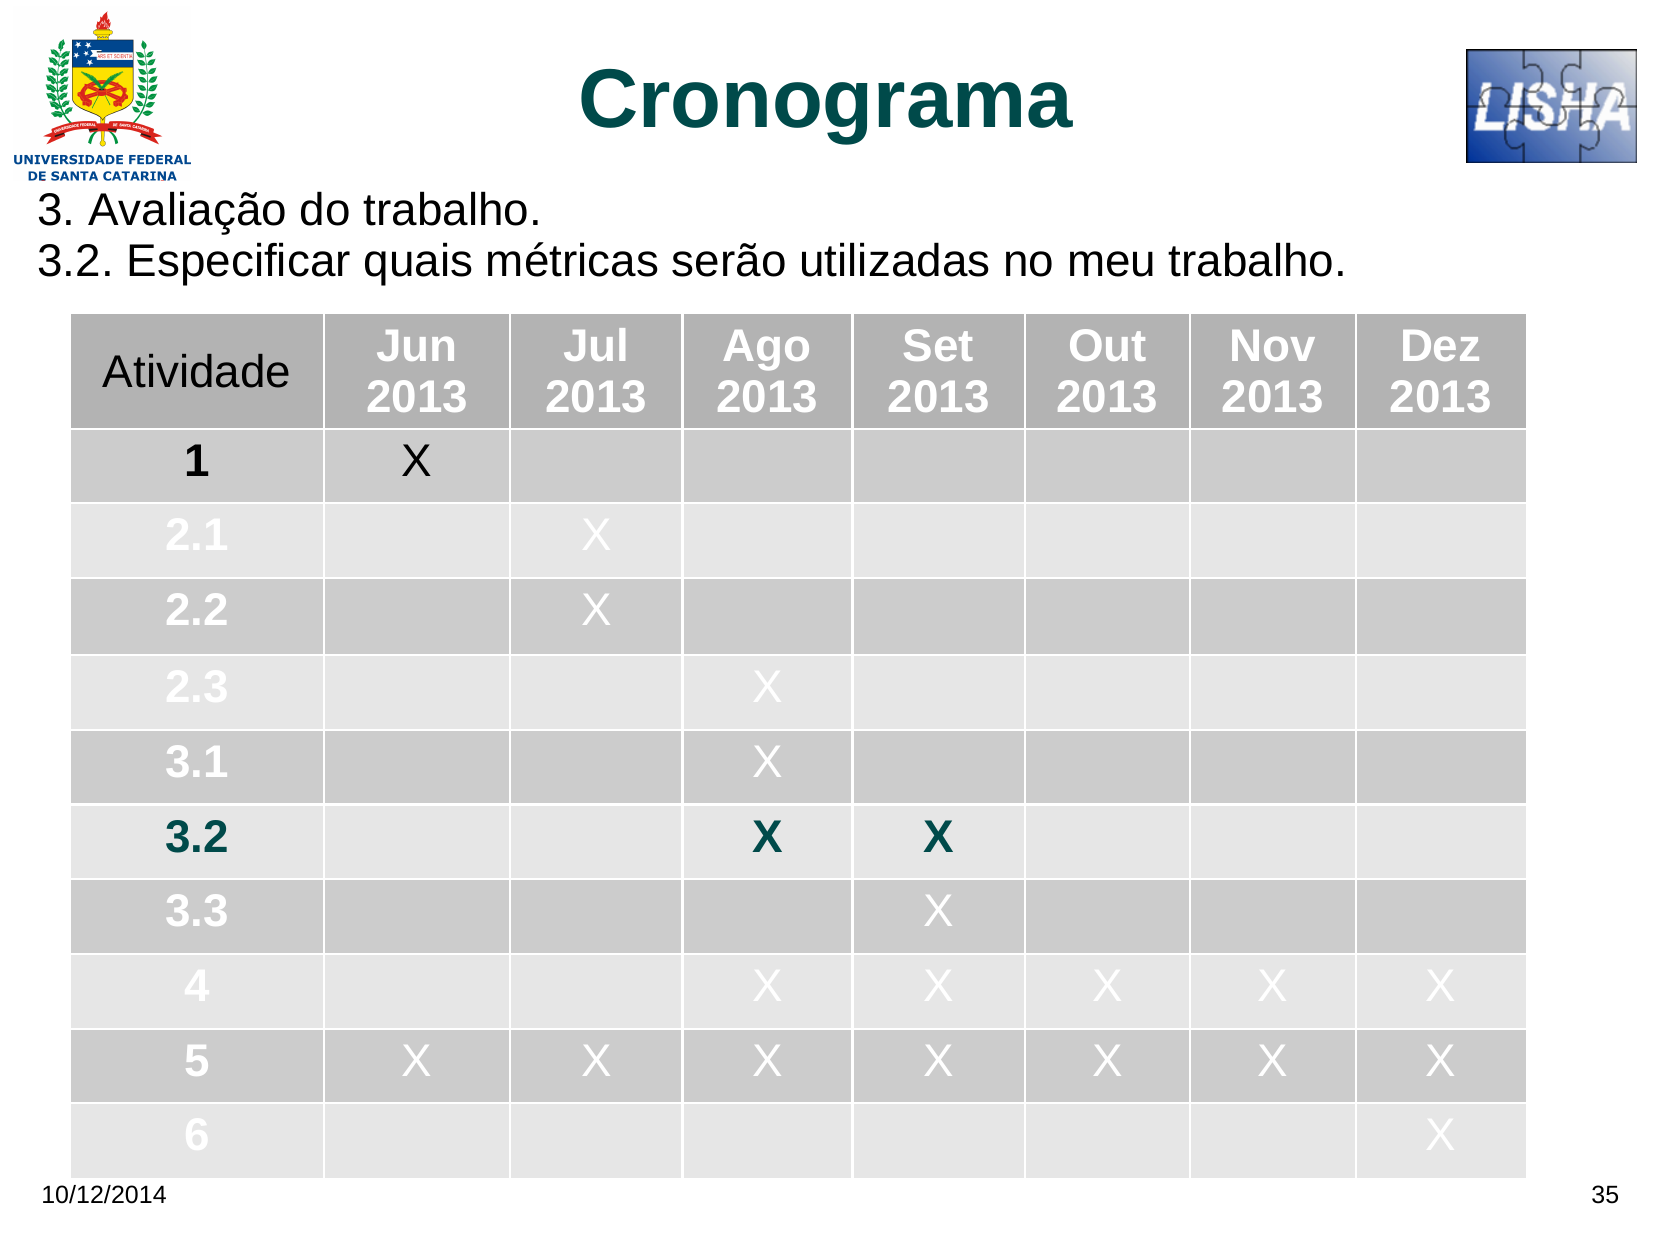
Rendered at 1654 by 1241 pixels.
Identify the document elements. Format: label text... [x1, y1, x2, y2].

table_cell X [511, 579, 681, 654]
table_cell X [854, 1030, 1024, 1102]
table_cell 3.3 [71, 880, 323, 953]
table_cell 1 [71, 430, 323, 502]
table_cell [511, 656, 681, 729]
picture [1466, 49, 1637, 163]
table_cell [854, 504, 1024, 577]
table_cell X [684, 806, 851, 878]
table_cell [1026, 579, 1189, 654]
table_header Nov 2013 [1191, 314, 1355, 428]
table_cell [511, 430, 681, 502]
table_cell [1357, 731, 1526, 803]
table_cell [1026, 430, 1189, 502]
table_cell [1191, 656, 1355, 729]
table_cell [511, 955, 681, 1028]
table_cell [854, 731, 1024, 803]
table_cell [1026, 1104, 1189, 1178]
table_header Atividade [71, 314, 323, 428]
table_cell X [511, 1030, 681, 1102]
table_cell [1026, 880, 1189, 953]
table_cell X [684, 656, 851, 729]
table_cell X [684, 955, 851, 1028]
table_cell [684, 504, 851, 577]
table_cell X [1357, 955, 1526, 1028]
table_header Ago 2013 [684, 314, 851, 428]
table_cell X [1191, 955, 1355, 1028]
table_header Set 2013 [854, 314, 1024, 428]
table_cell [684, 430, 851, 502]
table_header Jul 2013 [511, 314, 681, 428]
table_cell X [684, 731, 851, 803]
table_cell X [1191, 1030, 1355, 1102]
picture [13, 6, 191, 181]
table_cell [1026, 656, 1189, 729]
table_cell [684, 579, 851, 654]
table_cell 5 [71, 1030, 323, 1102]
table_cell [1026, 731, 1189, 803]
table_cell [1191, 731, 1355, 803]
table_cell 4 [71, 955, 323, 1028]
title Cronograma [190, 27, 1461, 183]
table_cell 2.3 [71, 656, 323, 729]
table_cell X [325, 430, 509, 502]
table_cell [1357, 579, 1526, 654]
table_cell [684, 1104, 851, 1178]
table_header Out 2013 [1026, 314, 1189, 428]
table_cell 3.1 [71, 731, 323, 803]
table_header Jun 2013 [325, 314, 509, 428]
table_cell [325, 806, 509, 878]
list 3. Avaliação do trabalho. 3.2. Especificar quais métricas serão utilizadas no meu trabalho. [37, 183, 1613, 298]
table_cell [1191, 579, 1355, 654]
table_cell [1357, 430, 1526, 502]
table_cell 3.2 [71, 806, 323, 878]
table_cell [1191, 806, 1355, 878]
table_cell [1026, 504, 1189, 577]
table_cell [511, 880, 681, 953]
table_cell [1191, 430, 1355, 502]
table_cell [854, 579, 1024, 654]
table_cell X [1357, 1030, 1526, 1102]
table_cell X [684, 1030, 851, 1102]
table_cell X [854, 955, 1024, 1028]
table_cell [1357, 504, 1526, 577]
table_cell [1357, 656, 1526, 729]
table_header Dez 2013 [1357, 314, 1526, 428]
table_cell [684, 880, 851, 953]
table_cell 2.2 [71, 579, 323, 654]
table_cell [854, 430, 1024, 502]
table_cell [325, 1104, 509, 1178]
table_cell [325, 504, 509, 577]
table_cell [1357, 880, 1526, 953]
table_cell [325, 731, 509, 803]
table_cell [325, 656, 509, 729]
table_cell X [854, 806, 1024, 878]
table_cell X [1026, 1030, 1189, 1102]
table_cell [511, 1104, 681, 1178]
table_cell [854, 1104, 1024, 1178]
table_cell [1191, 504, 1355, 577]
table_cell [1191, 1104, 1355, 1178]
table_cell X [511, 504, 681, 577]
table_cell [1026, 806, 1189, 878]
table_cell [854, 656, 1024, 729]
table_cell X [325, 1030, 509, 1102]
table_cell X [854, 880, 1024, 953]
table_cell [511, 731, 681, 803]
table_cell [325, 579, 509, 654]
table_cell X [1026, 955, 1189, 1028]
table_cell 2.1 [71, 504, 323, 577]
table_cell [325, 955, 509, 1028]
table_cell [511, 806, 681, 878]
table_cell X [1357, 1104, 1526, 1178]
table_cell [1191, 880, 1355, 953]
table_cell [325, 880, 509, 953]
table_cell [1357, 806, 1526, 878]
table_cell 6 [71, 1104, 323, 1178]
